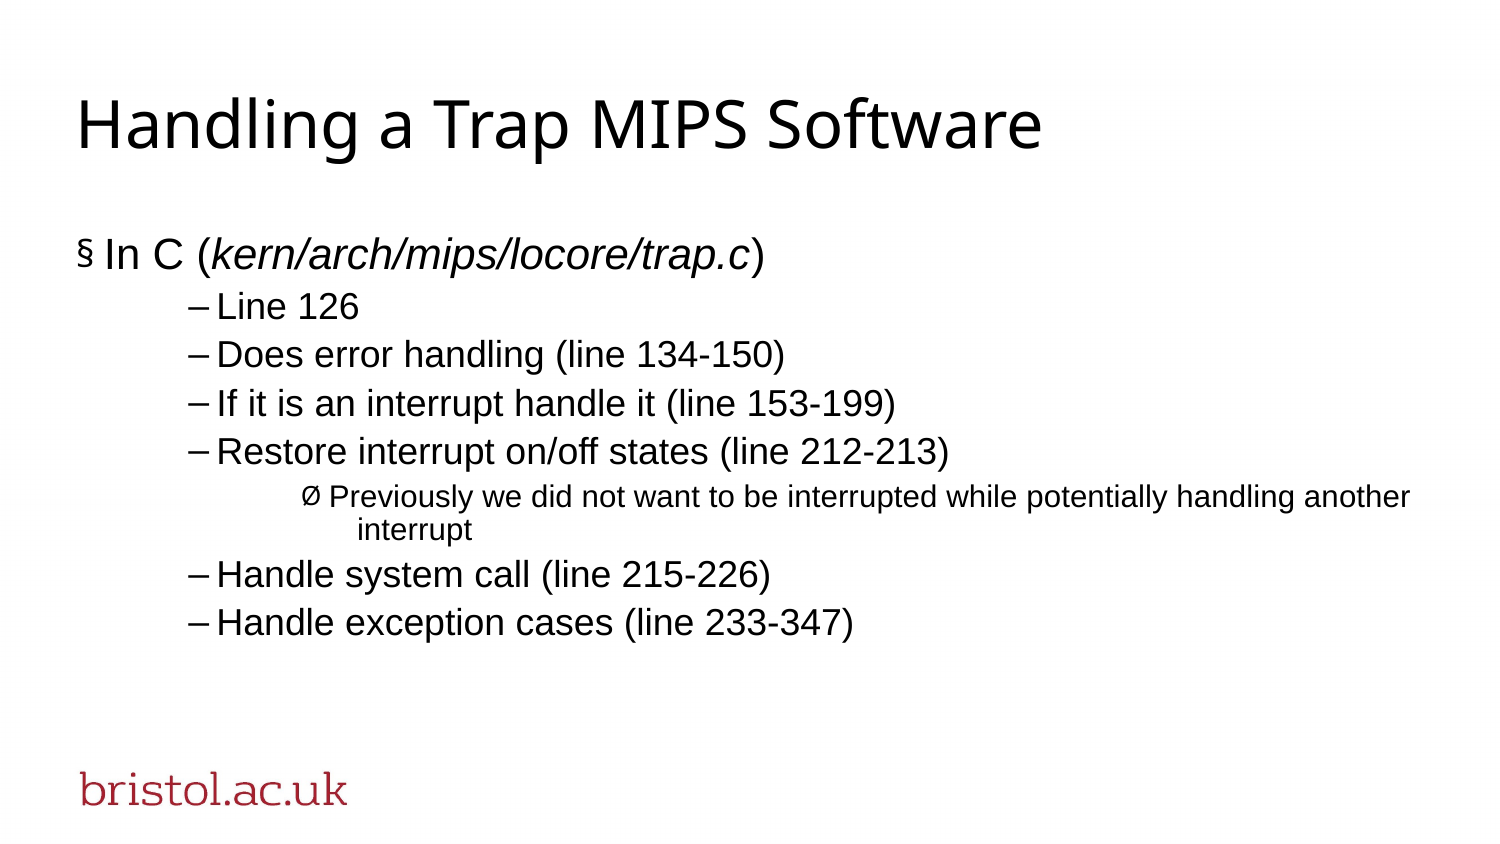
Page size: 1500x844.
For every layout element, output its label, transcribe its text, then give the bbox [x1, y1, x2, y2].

title Handling a Trap MIPS Software [60, 44, 1440, 209]
list In C (kern/arch/mips/locore/trap.c) Line 126 Does error handling (line 134-150) If it is an interrupt handle it (line 153-199) Restore interrupt on/off states (line 212-213) Previously we did not want to be interrupted while potentially handling another interrupt Handle system call (line 215-226) Handle exception cases (line 233-347) [60, 224, 1440, 699]
